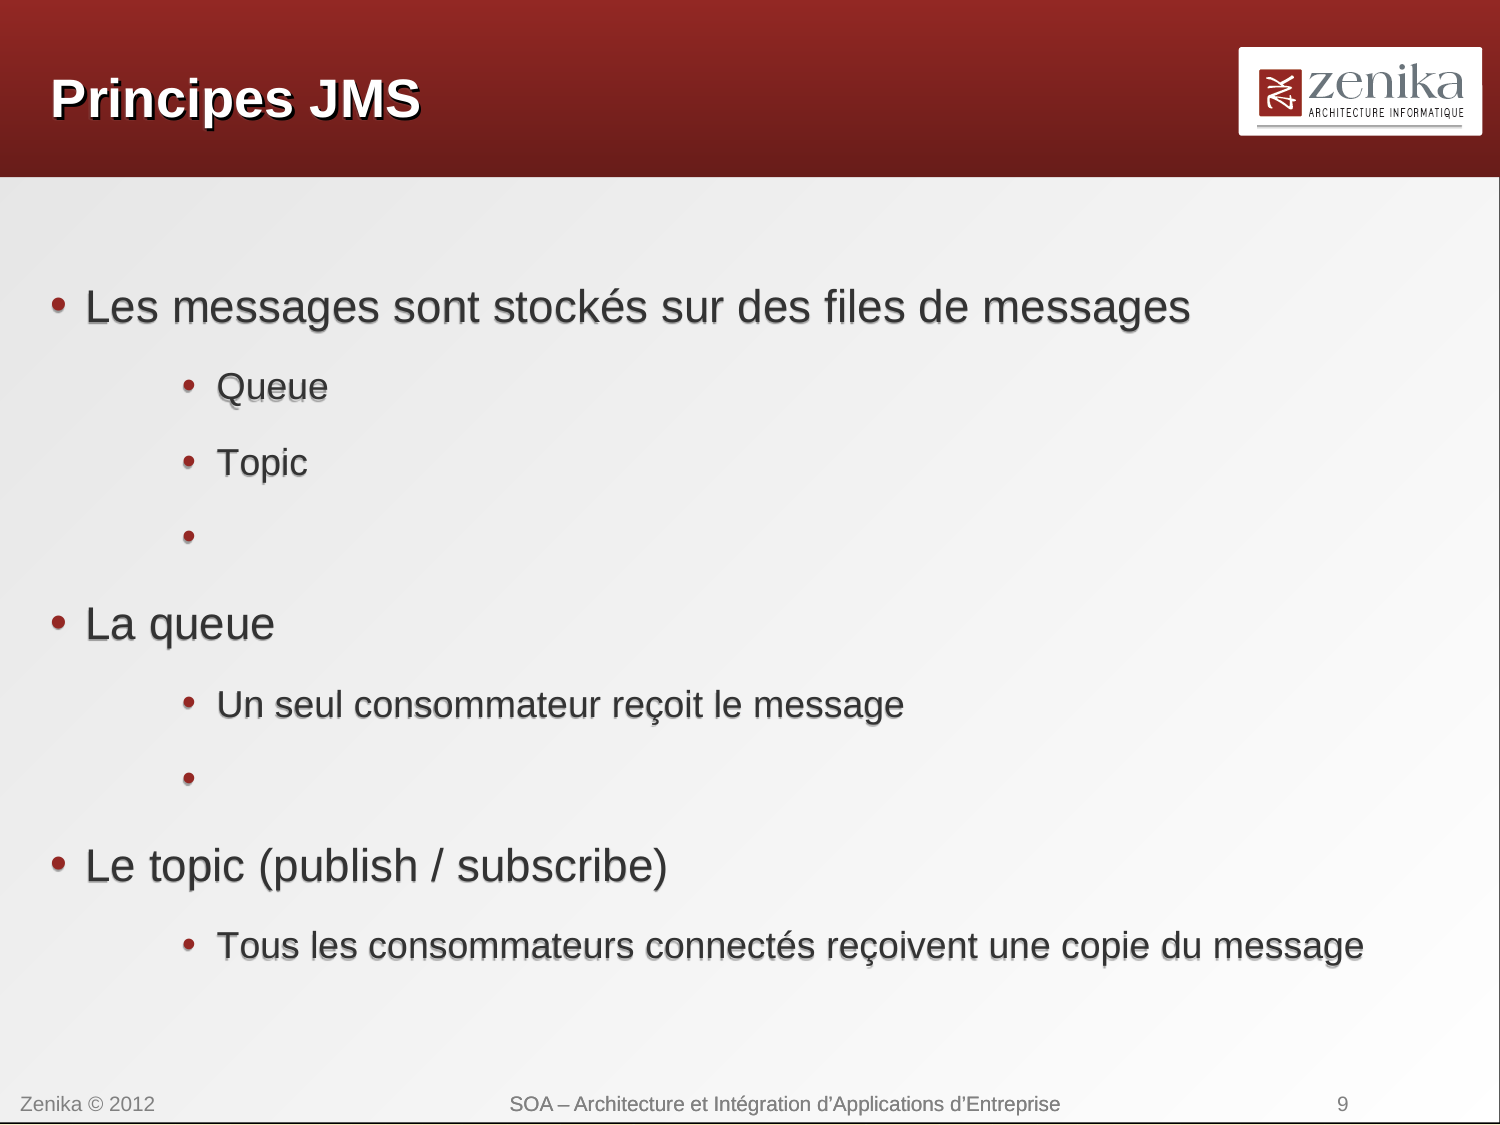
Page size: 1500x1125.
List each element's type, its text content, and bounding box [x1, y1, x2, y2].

list Les messages sont stockés sur des files de messages Queue Topic La queue Un seul consommateur reçoit le message Le topic (publish / subscribe) Tous les consommateurs connectés reçoivent une copie du message [50, 249, 1435, 1079]
text_box SOA – Architecture et Intégration d’Applications d’Entreprise [443, 1084, 1128, 1106]
title Principes JMS [50, 15, 1206, 180]
